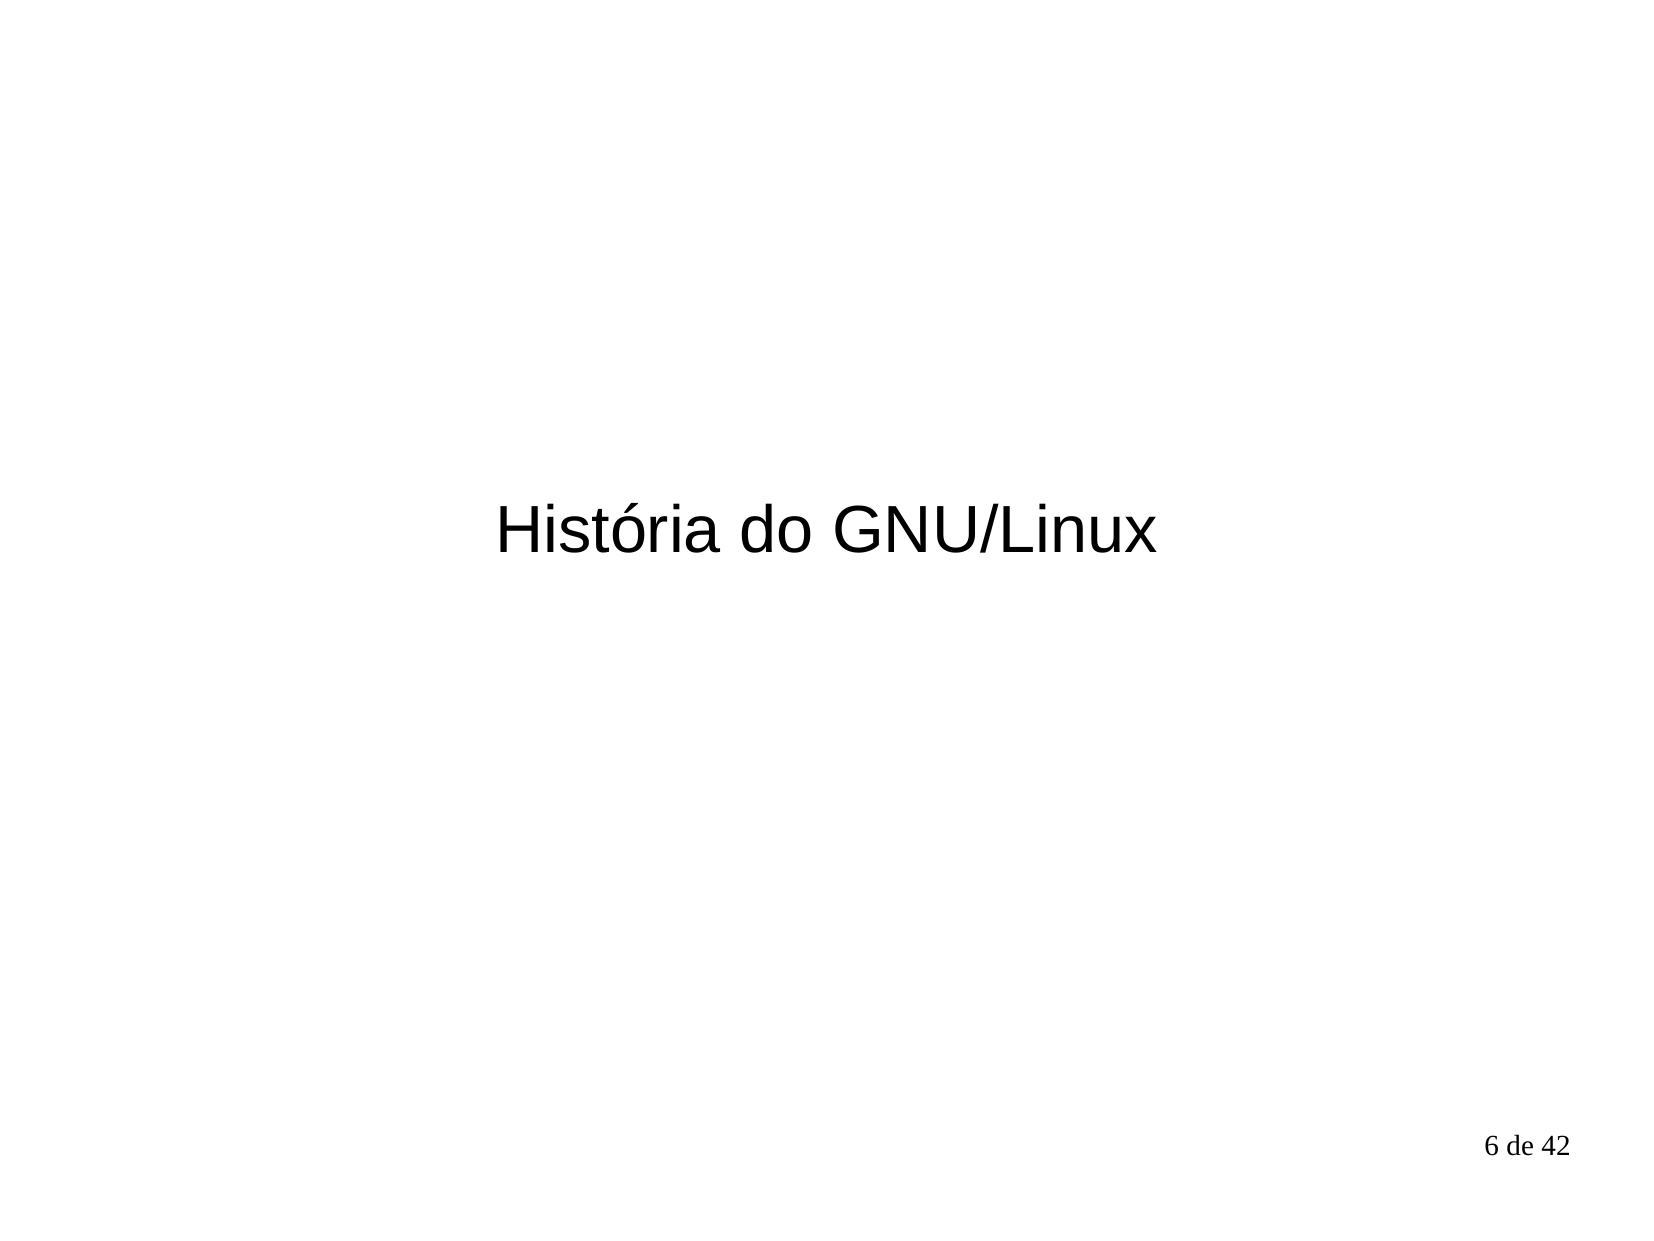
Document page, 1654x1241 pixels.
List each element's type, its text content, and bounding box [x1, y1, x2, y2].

subtitle História do GNU/Linux [82, 49, 1571, 1010]
